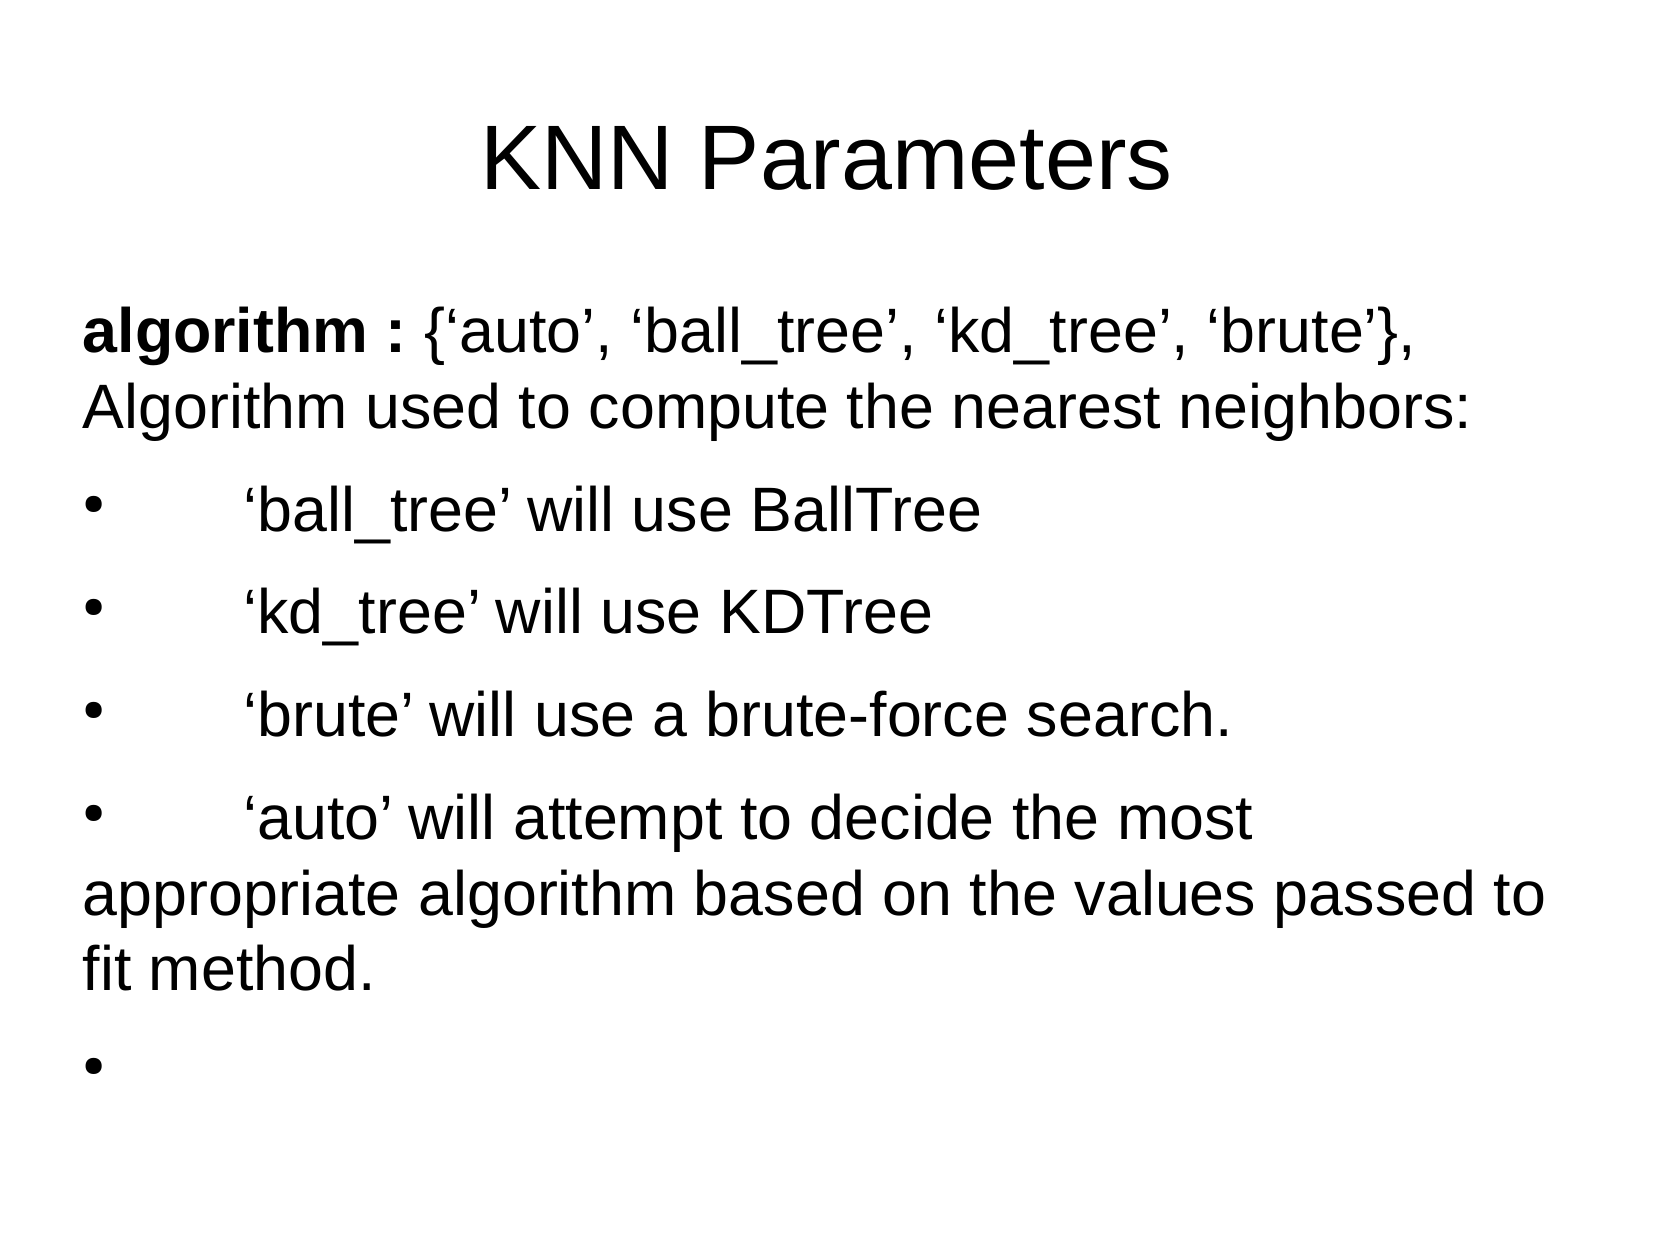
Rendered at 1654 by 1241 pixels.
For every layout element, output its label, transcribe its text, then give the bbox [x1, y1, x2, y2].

list algorithm : {‘auto’, ‘ball_tree’, ‘kd_tree’, ‘brute’}, Algorithm used to compute the nearest neighbors: ‘ball_tree’ will use BallTree ‘kd_tree’ will use KDTree ‘brute’ will use a brute-force search. ‘auto’ will attempt to decide the most appropriate algorithm based on the values passed to fit method. [82, 290, 1571, 1010]
title KNN Parameters [82, 49, 1571, 257]
